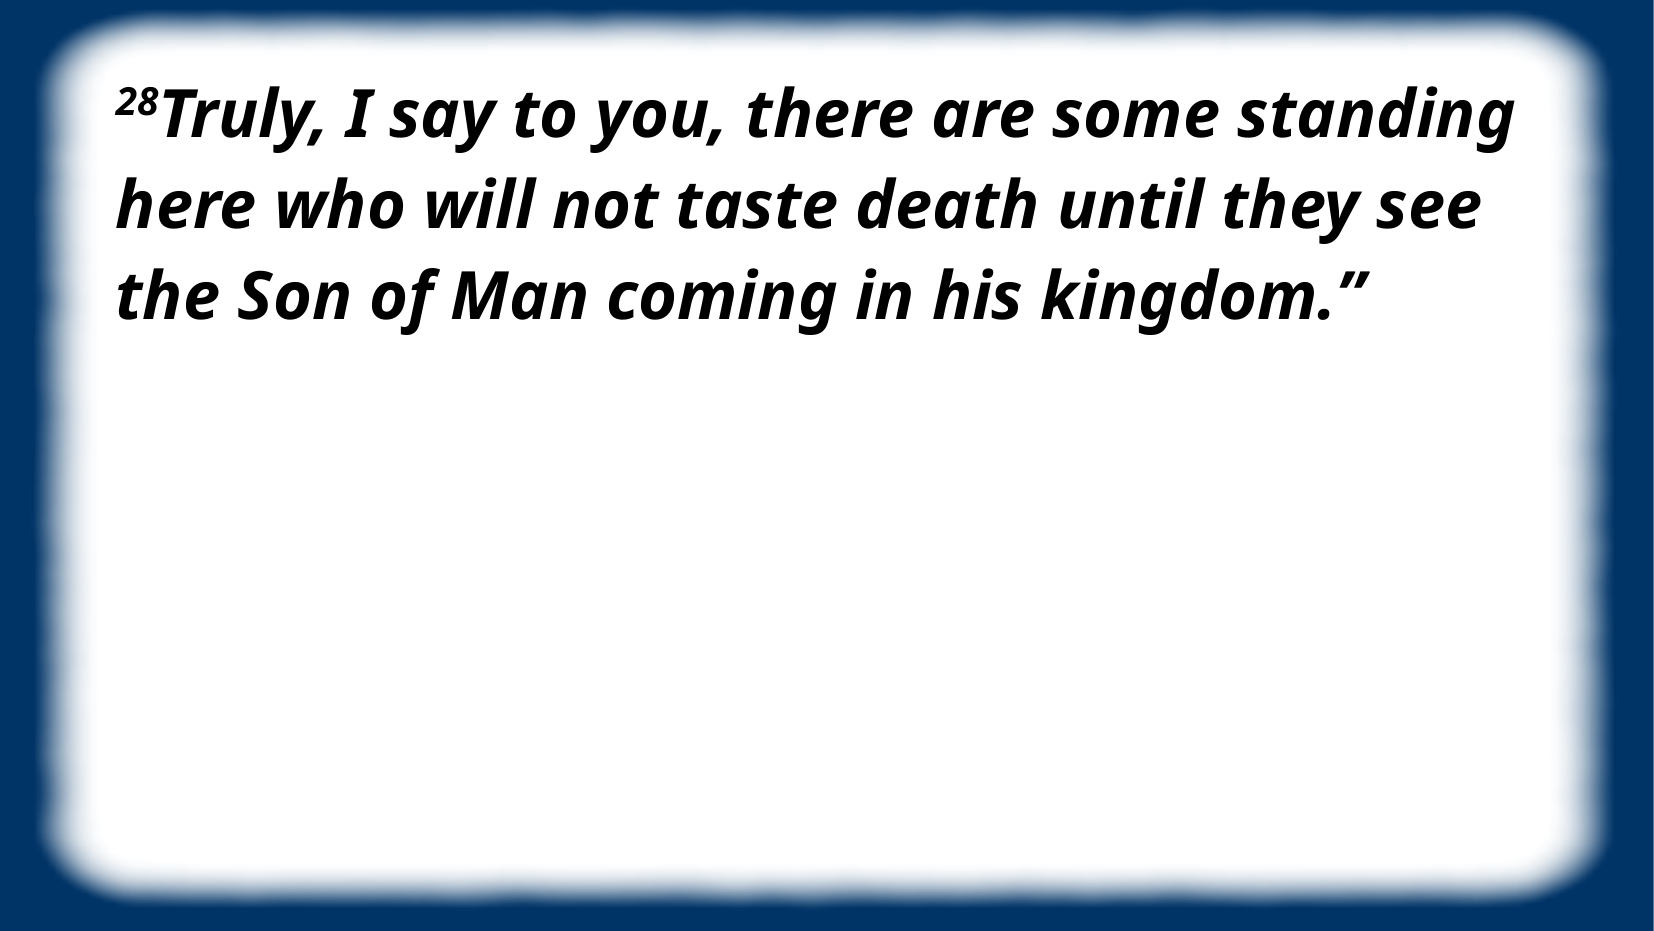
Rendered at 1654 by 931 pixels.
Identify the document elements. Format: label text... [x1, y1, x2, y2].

text_box 28Truly, I say to you, there are some standing here who will not taste death until they see the Son of Man coming in his kingdom.” [101, 59, 1572, 341]
picture [0, 0, 1654, 931]
